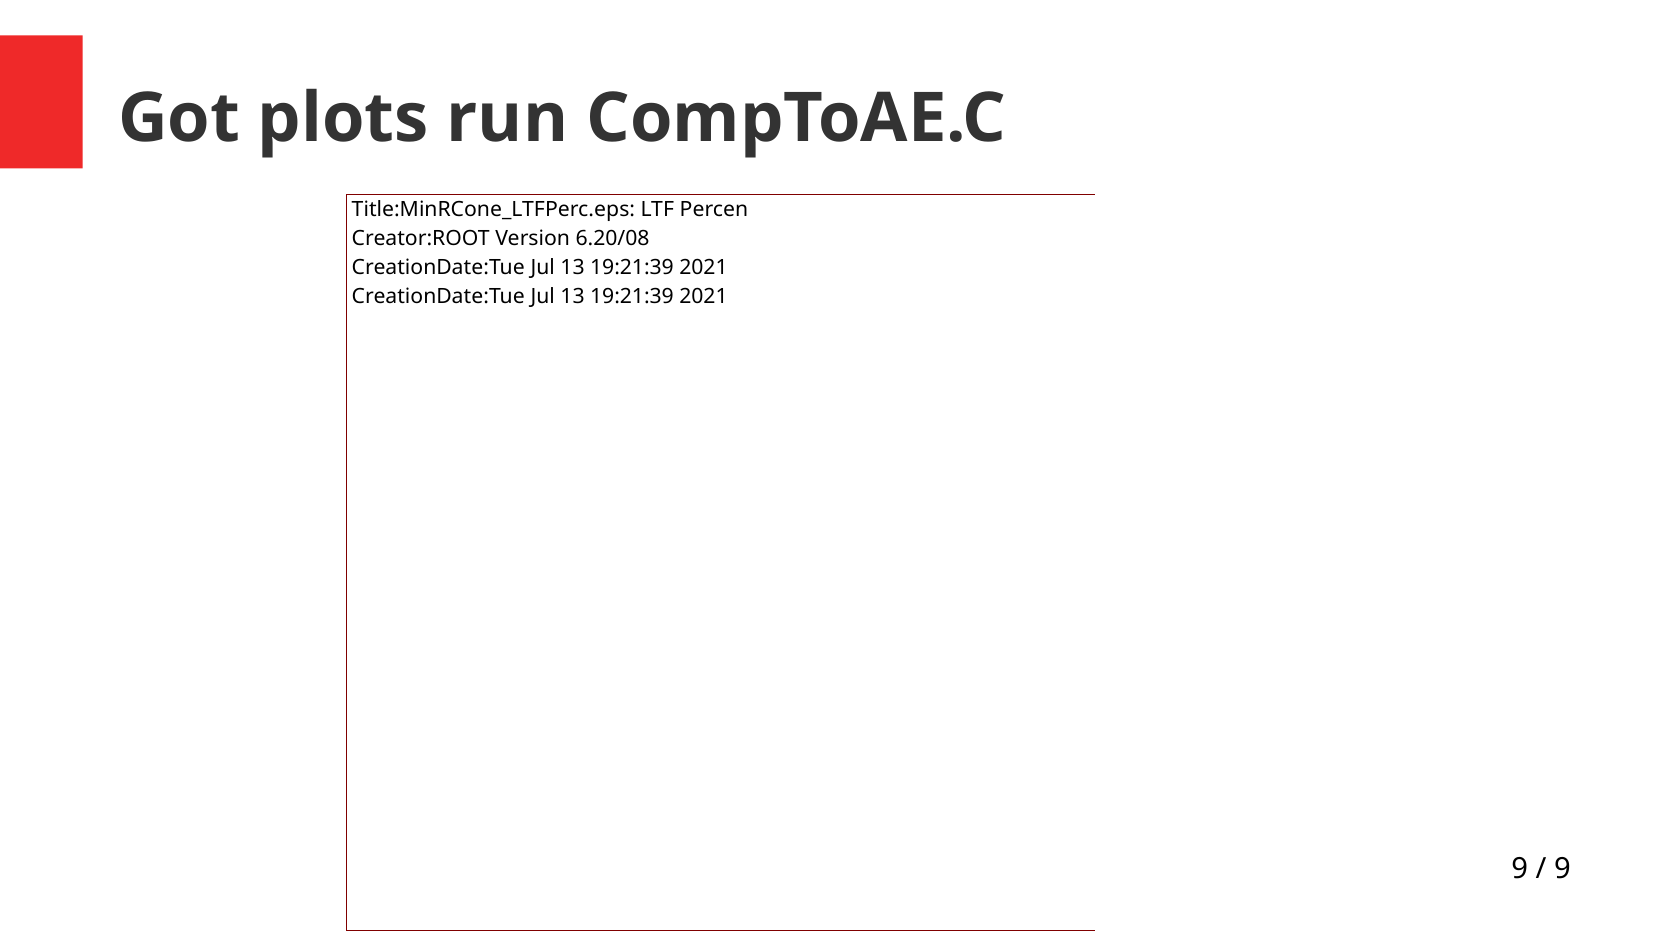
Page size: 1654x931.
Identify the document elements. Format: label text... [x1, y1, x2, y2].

title Got plots run CompToAE.C [118, 37, 1571, 193]
picture [345, 192, 1096, 931]
